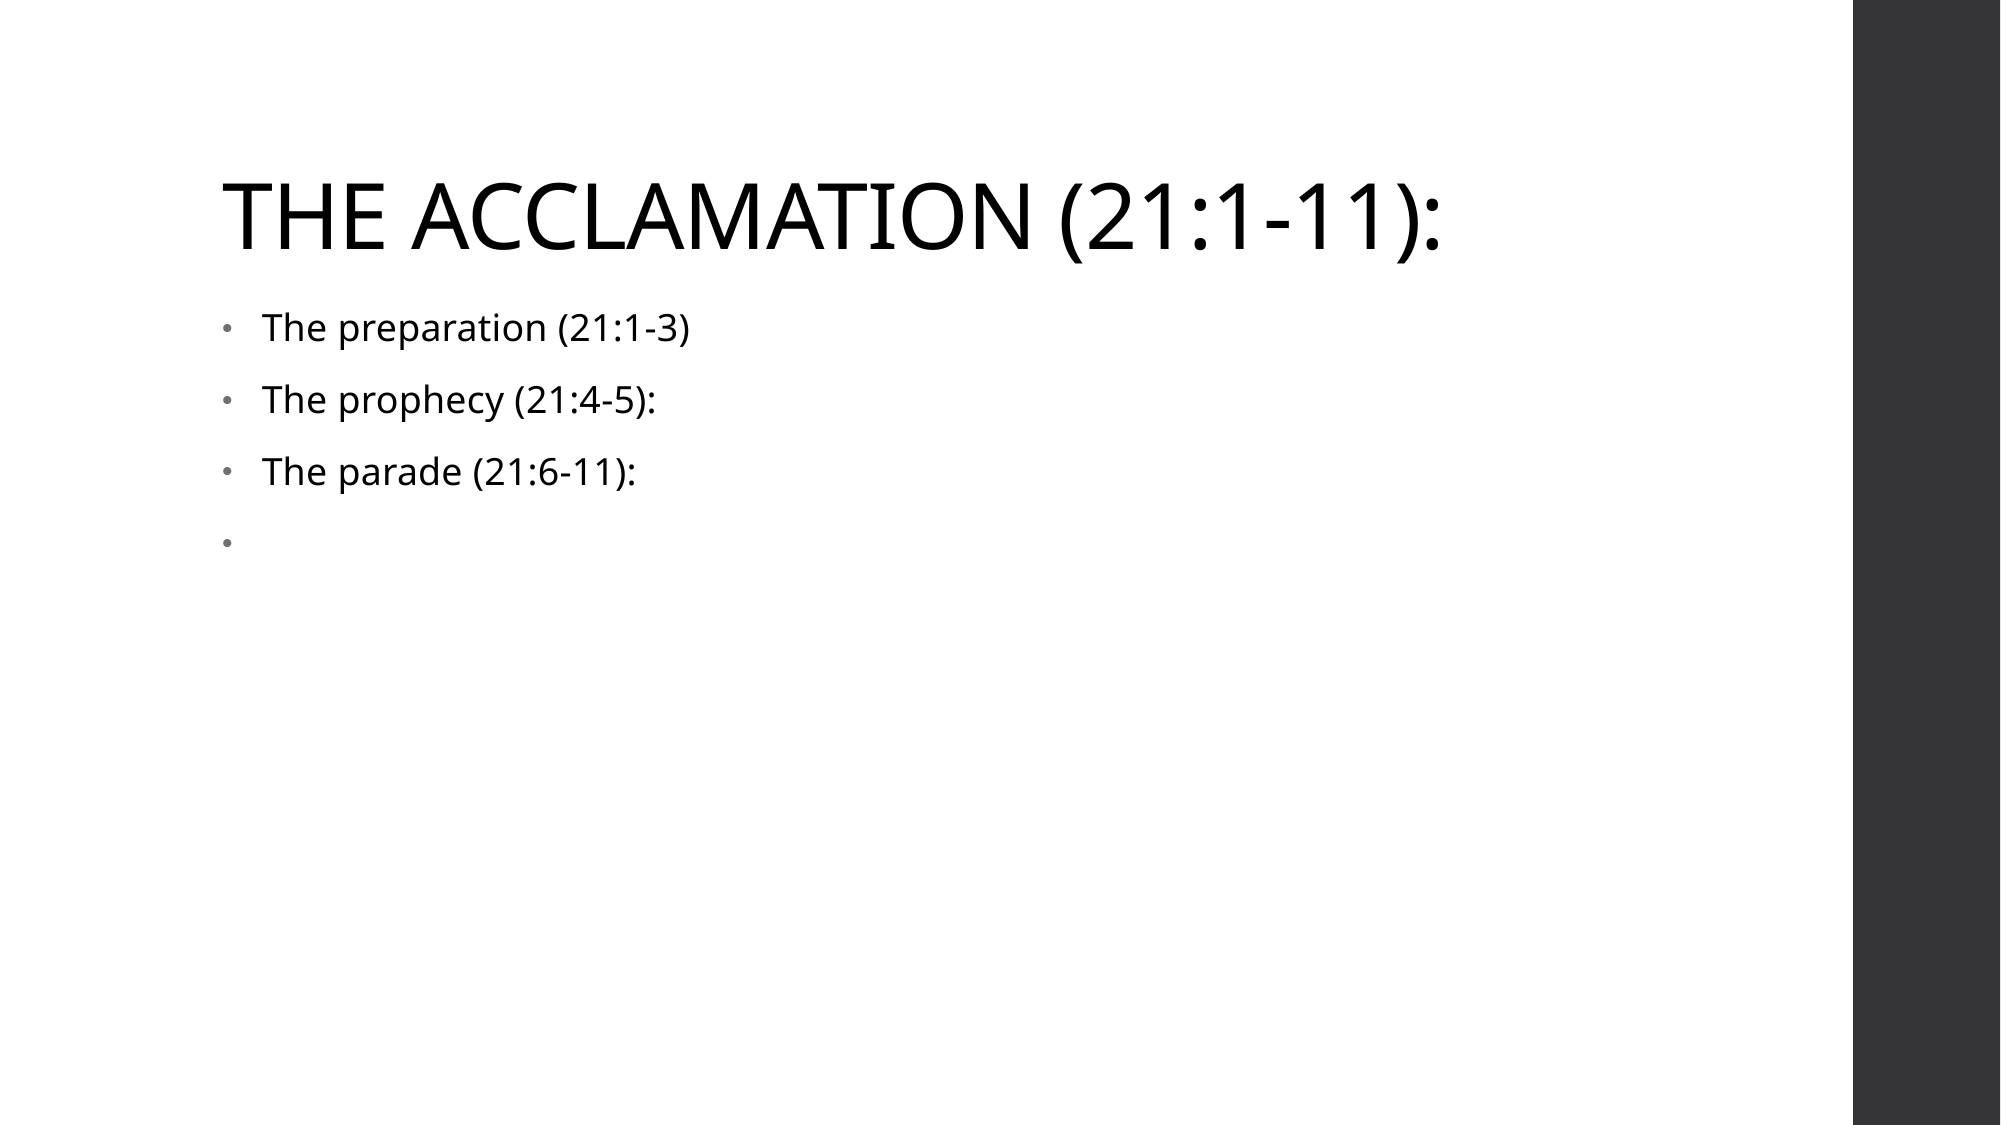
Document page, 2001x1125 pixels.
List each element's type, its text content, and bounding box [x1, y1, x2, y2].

title THE ACCLAMATION (21:1-11): [206, 60, 1797, 278]
list The preparation (21:1-3) The prophecy (21:4-5): The parade (21:6-11): [206, 299, 1617, 1014]
